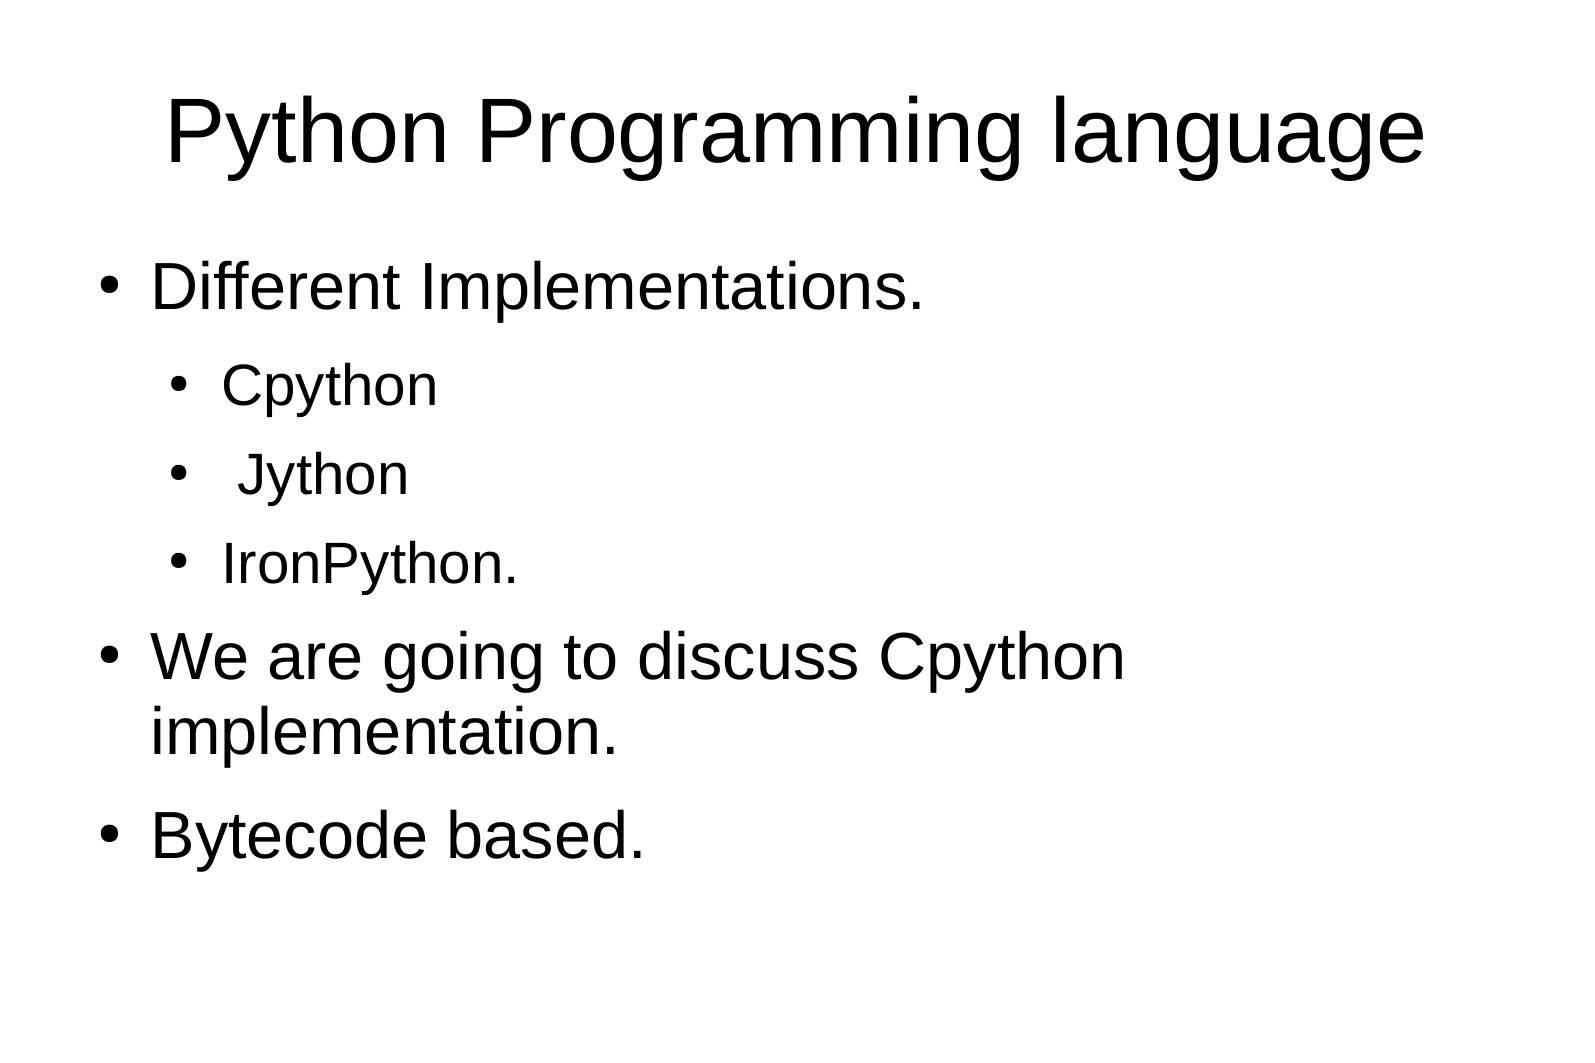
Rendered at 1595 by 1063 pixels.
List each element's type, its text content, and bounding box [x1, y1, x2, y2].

title Python Programming language [79, 49, 1515, 213]
list Different Implementations. Cpython Jython IronPython. We are going to discuss Cpython implementation. Bytecode based. [79, 248, 1515, 951]
